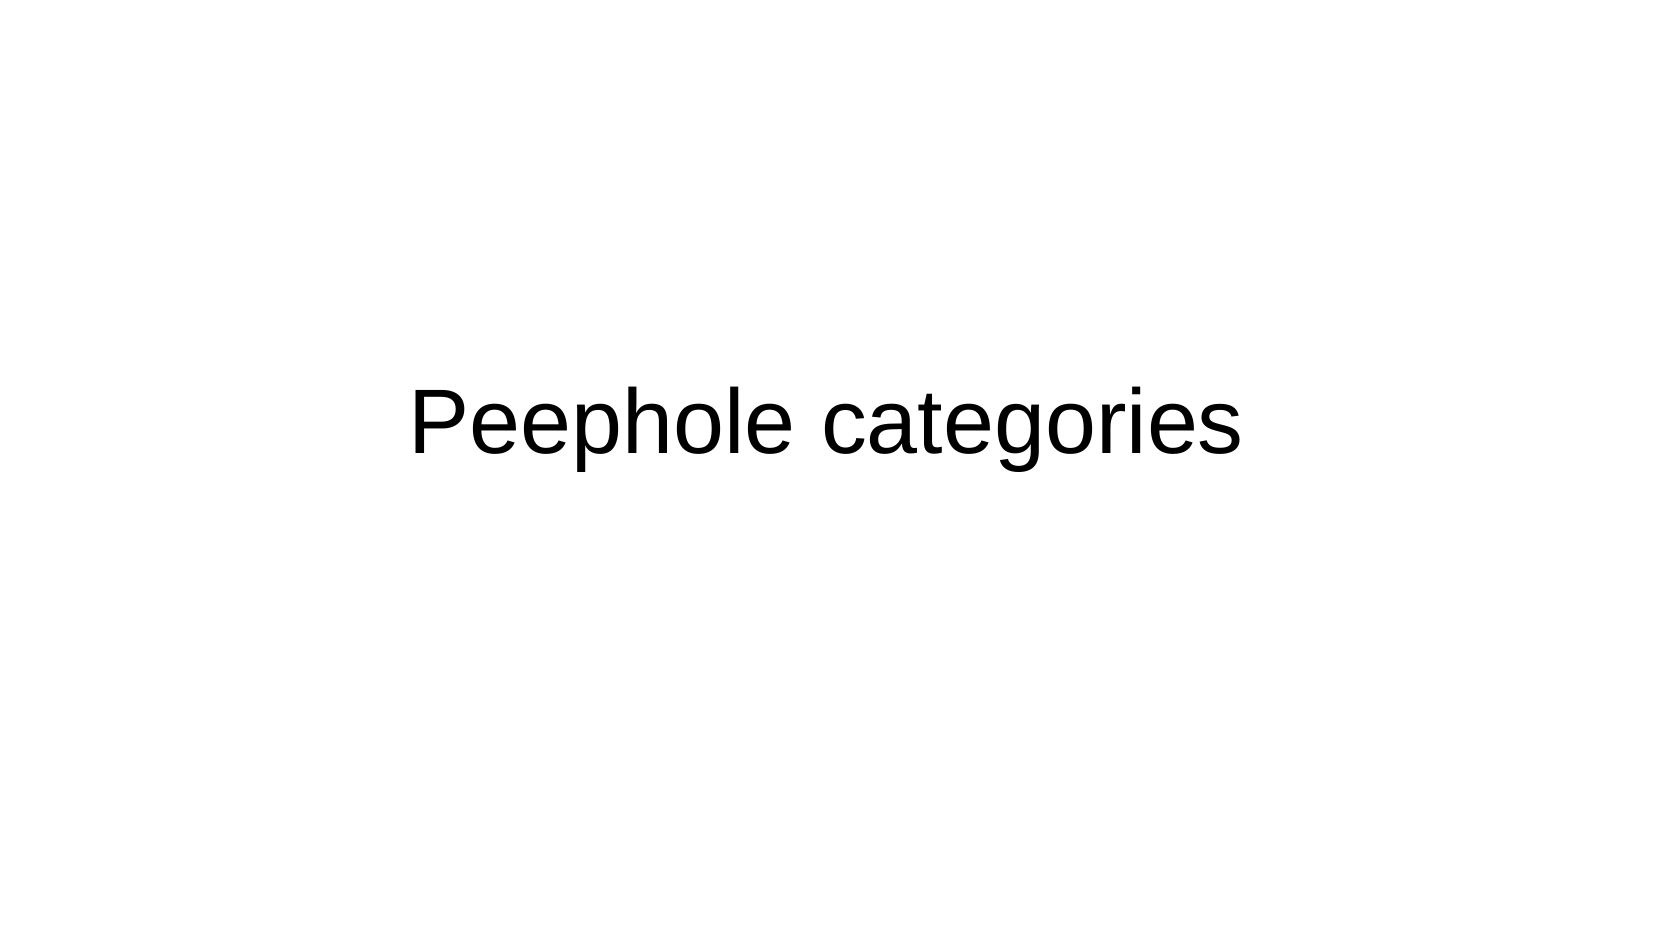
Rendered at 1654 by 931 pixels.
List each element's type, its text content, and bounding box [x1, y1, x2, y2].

title Peephole categories [82, 344, 1571, 500]
